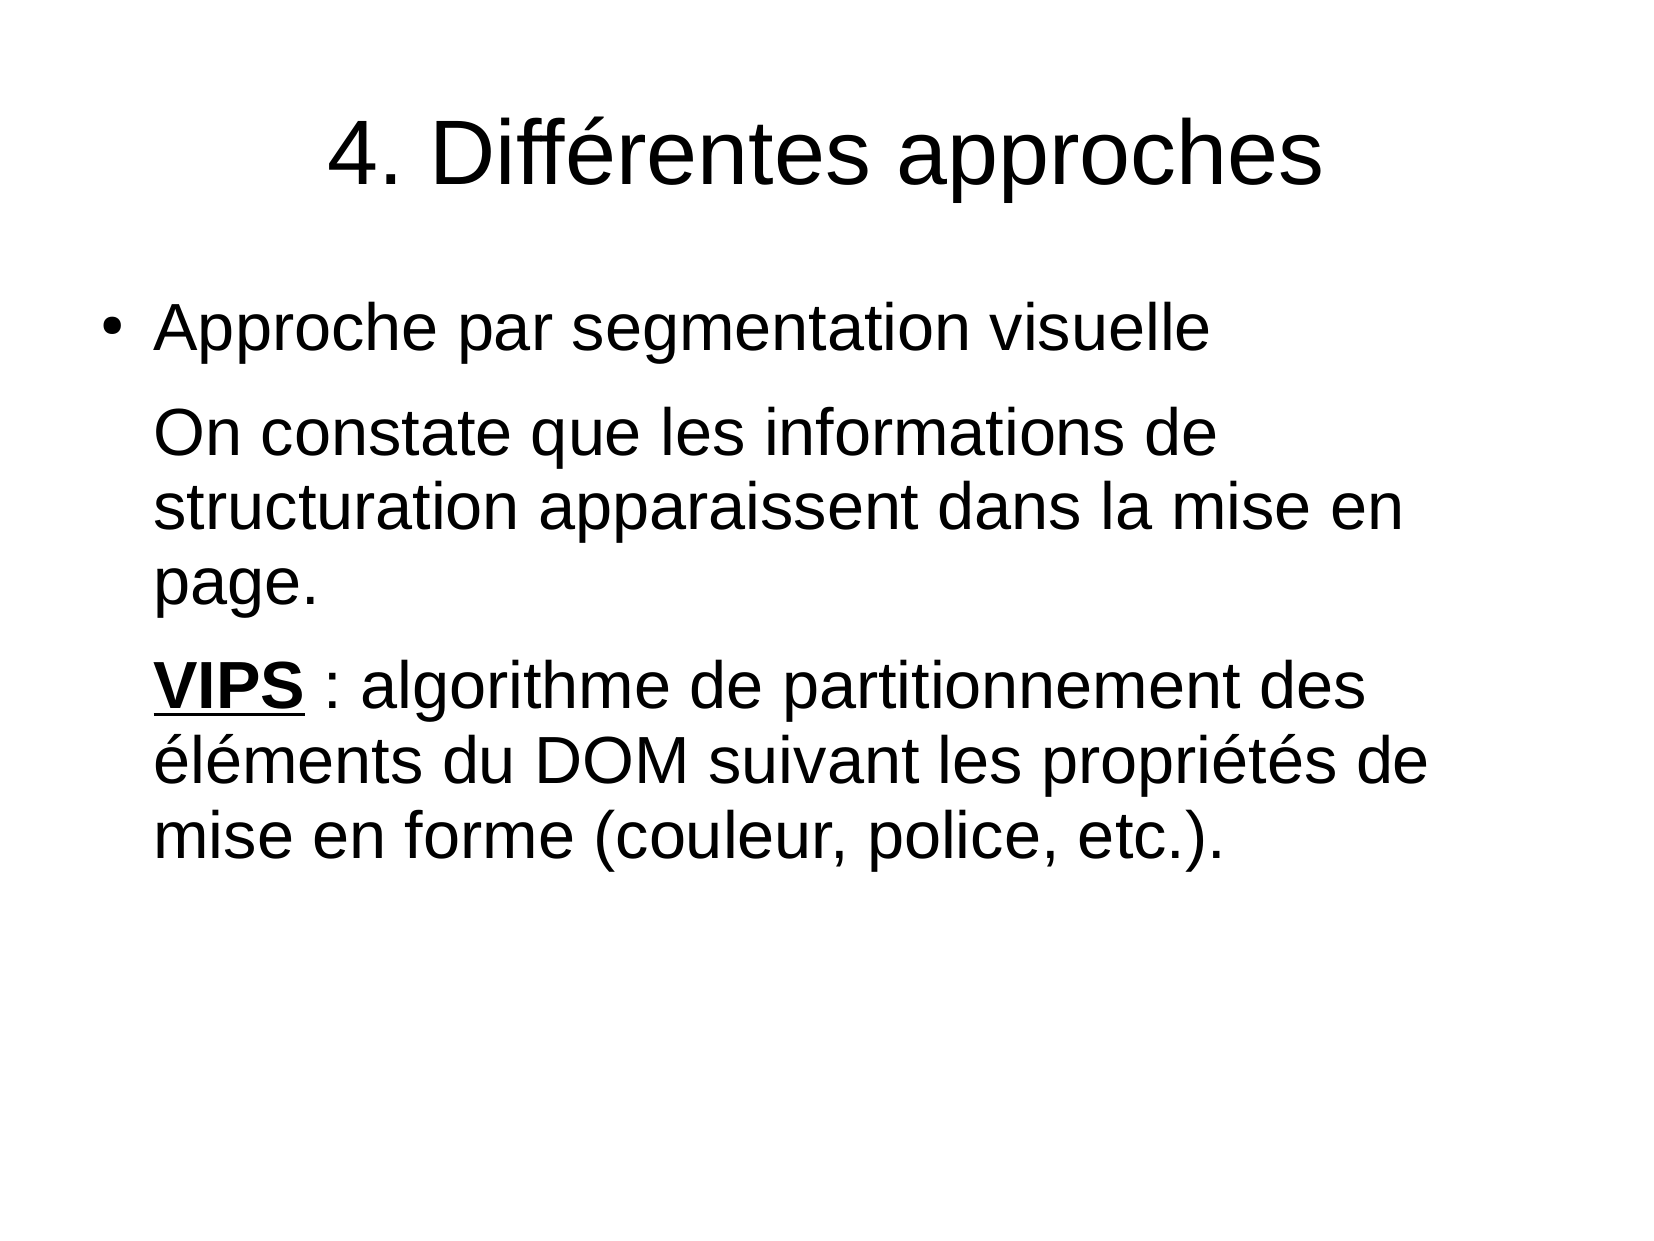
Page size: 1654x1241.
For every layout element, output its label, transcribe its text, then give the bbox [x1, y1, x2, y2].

list Approche par segmentation visuelle On constate que les informations de structuration apparaissent dans la mise en page. VIPS : algorithme de partitionnement des éléments du DOM suivant les propriétés de mise en forme (couleur, police, etc.). [82, 290, 1538, 1010]
title 4. Différentes approches [82, 49, 1571, 257]
